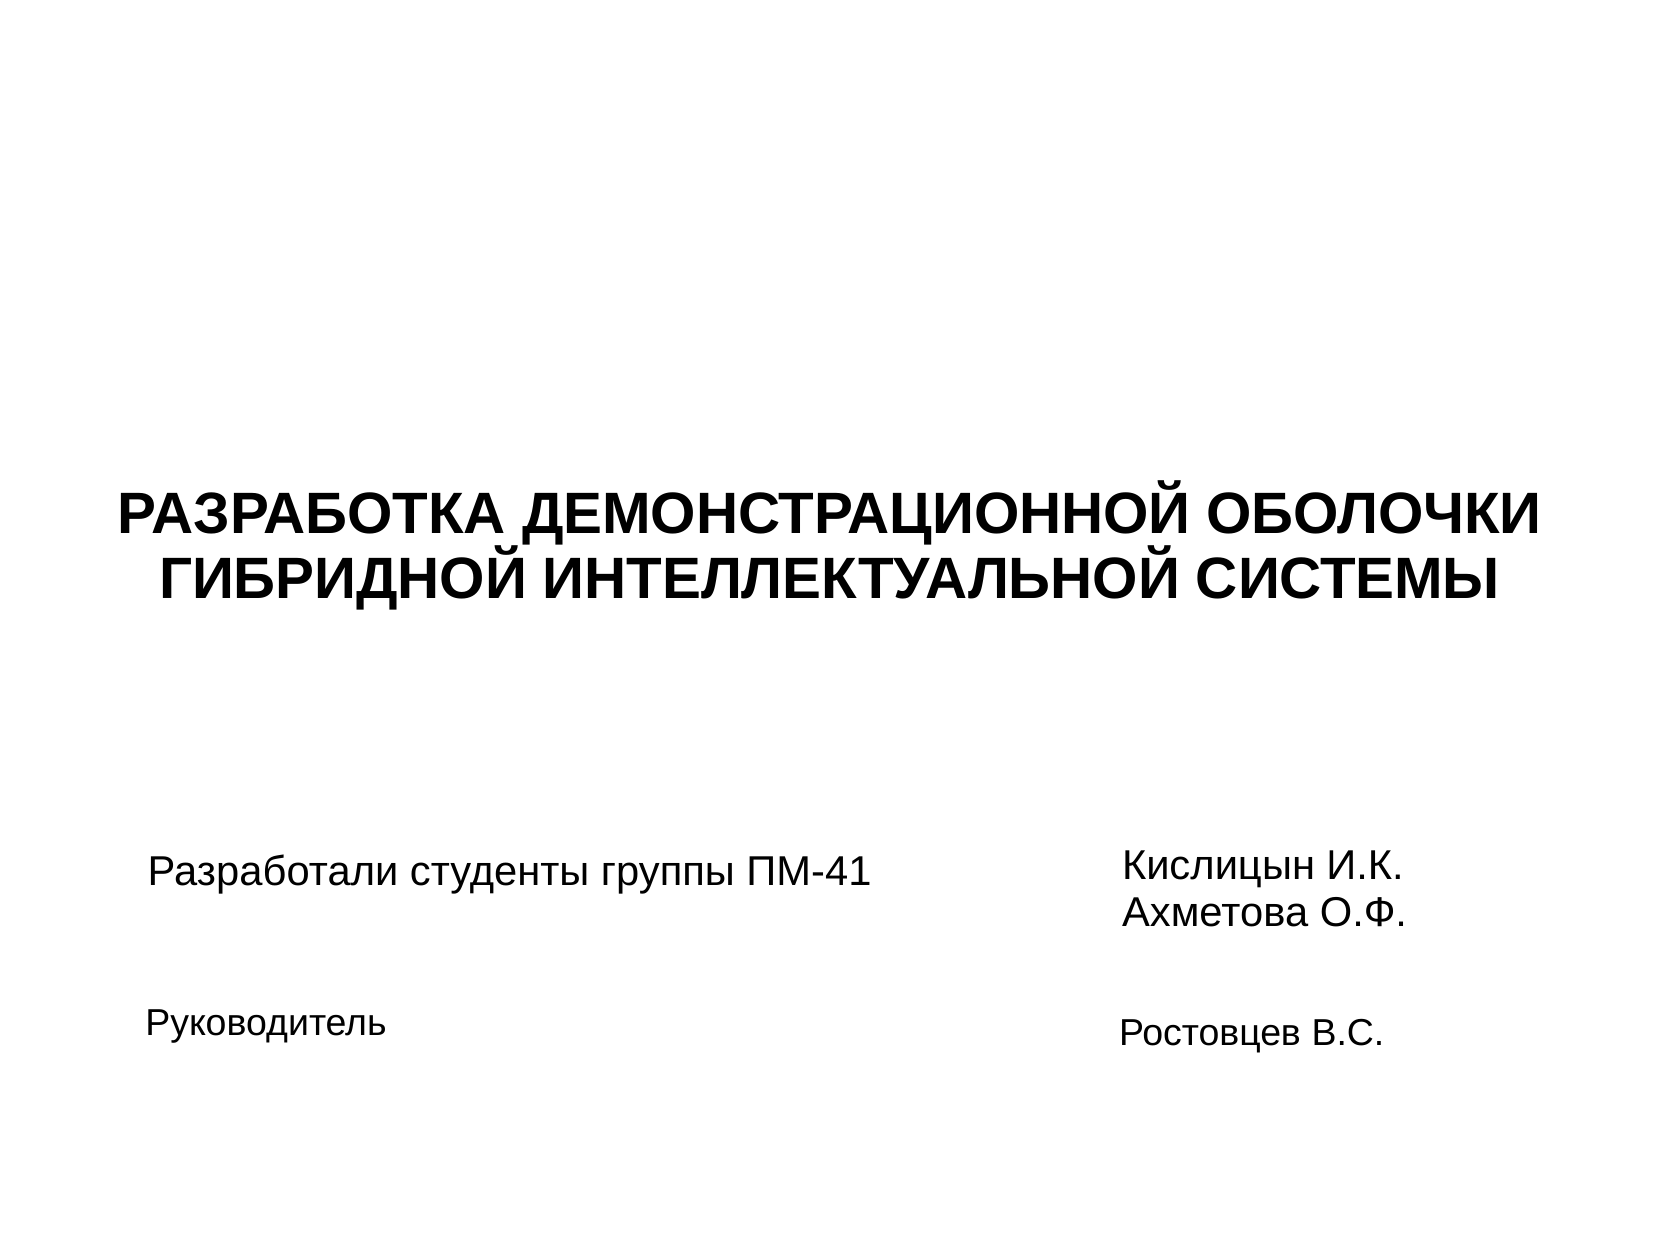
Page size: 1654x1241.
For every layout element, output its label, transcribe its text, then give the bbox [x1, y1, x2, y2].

text_box Руководитель [130, 994, 402, 1052]
subtitle РАЗРАБОТКА ДЕМОНСТРАЦИОННОЙ ОБОЛОЧКИ ГИБРИДНОЙ ИНТЕЛЛЕКТУАЛЬНОЙ СИСТЕМЫ [88, 413, 1571, 680]
text_box Разработали студенты группы ПМ-41 [147, 826, 975, 916]
text_box Ростовцев В.С. [1104, 1003, 1577, 1061]
text_box Кислицын И.К. Ахметова О.Ф. [1122, 826, 1595, 951]
